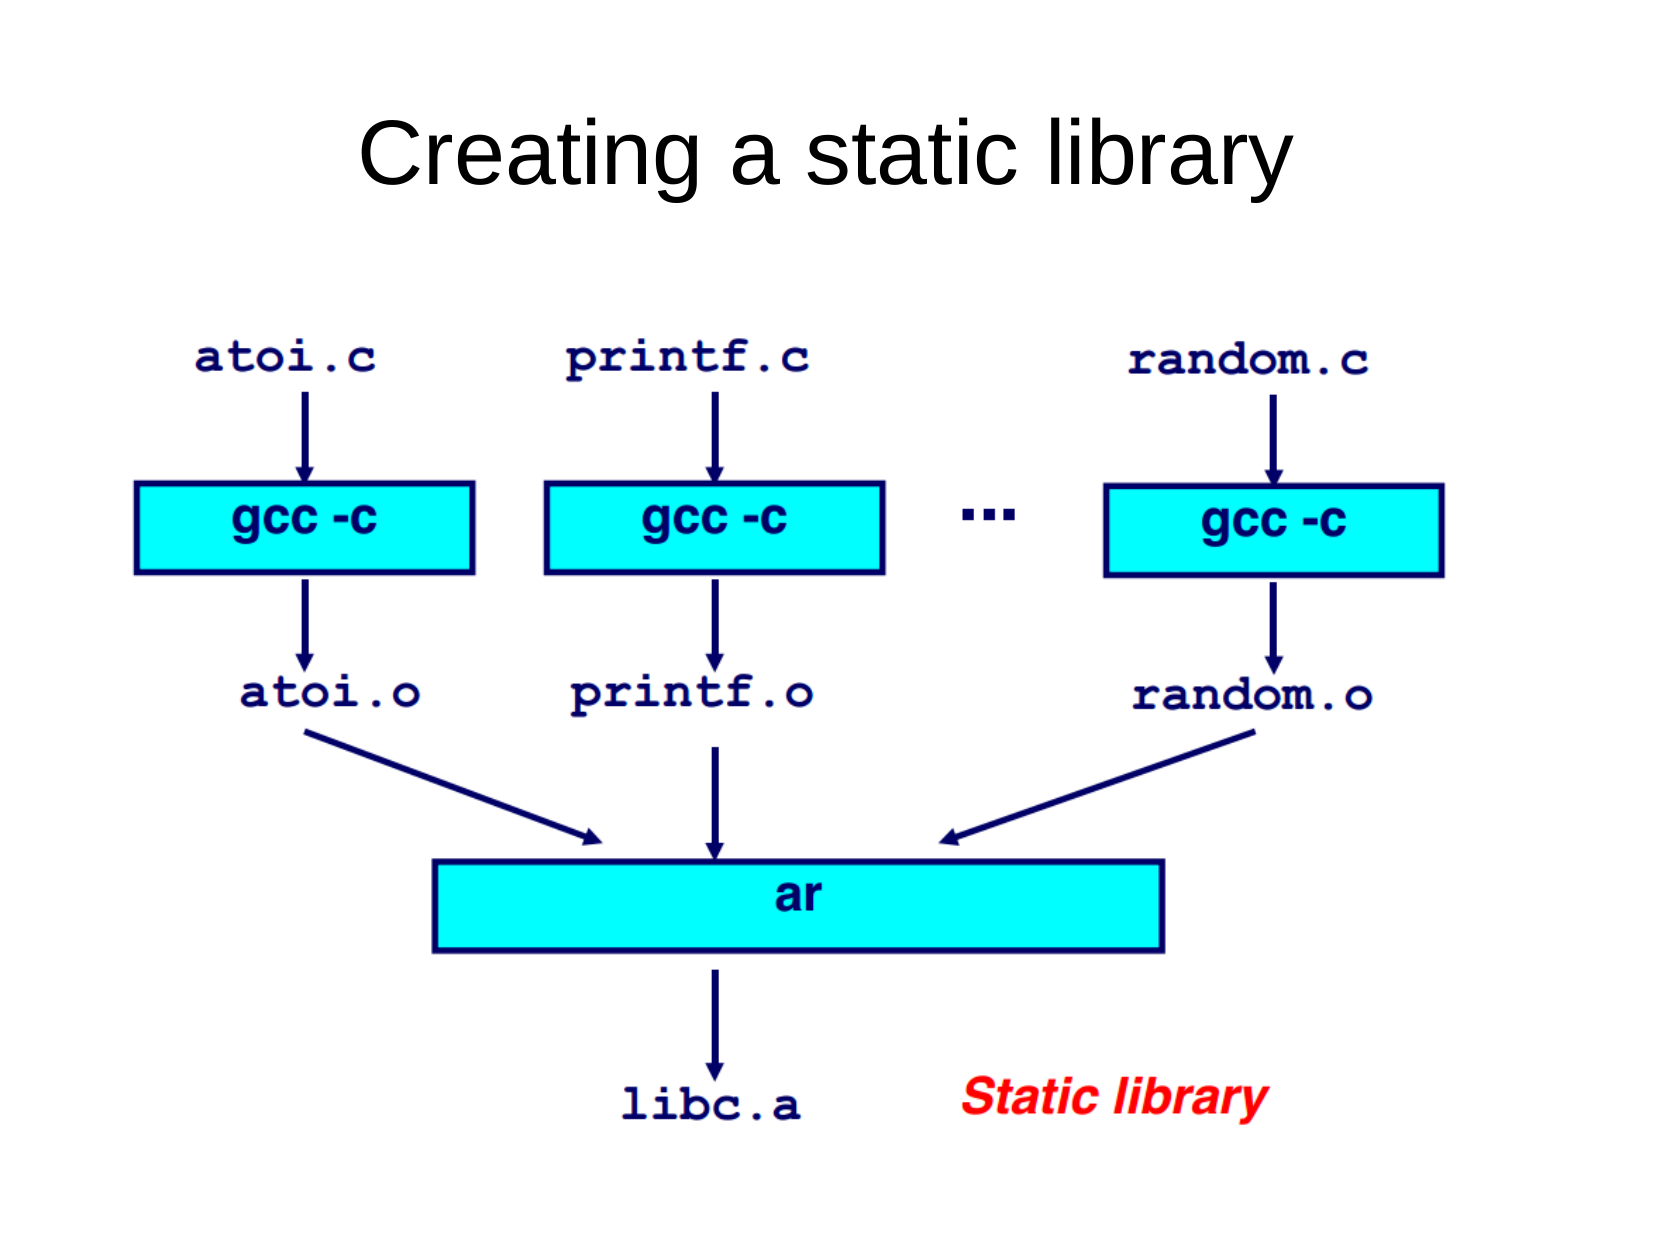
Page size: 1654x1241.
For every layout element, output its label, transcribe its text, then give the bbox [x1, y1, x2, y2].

title Creating a static library [82, 49, 1571, 257]
picture [106, 261, 1463, 1163]
